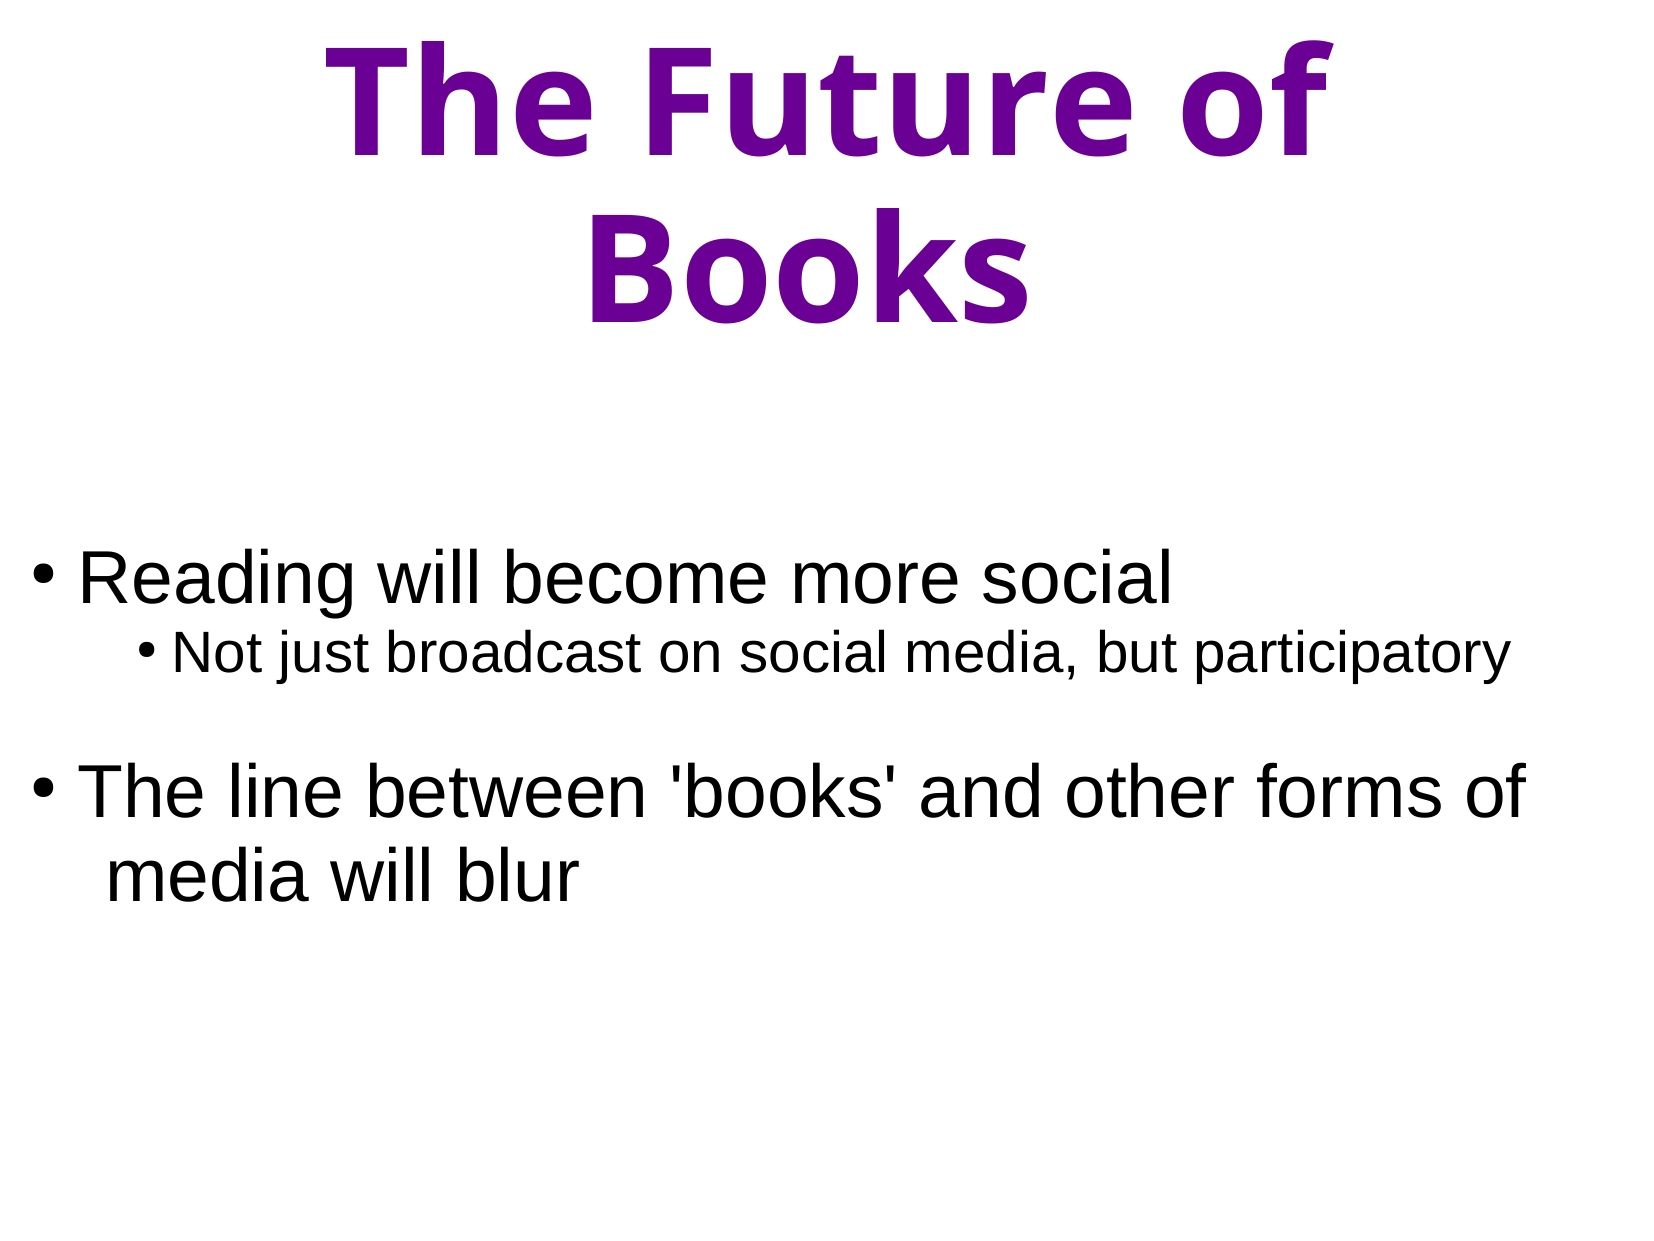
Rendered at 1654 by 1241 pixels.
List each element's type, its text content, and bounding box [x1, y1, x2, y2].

title The Future of Books [114, 14, 1538, 363]
text_box Reading will become more social Not just broadcast on social media, but participatory The line between 'books' and other forms of media will blur [30, 371, 1629, 1013]
